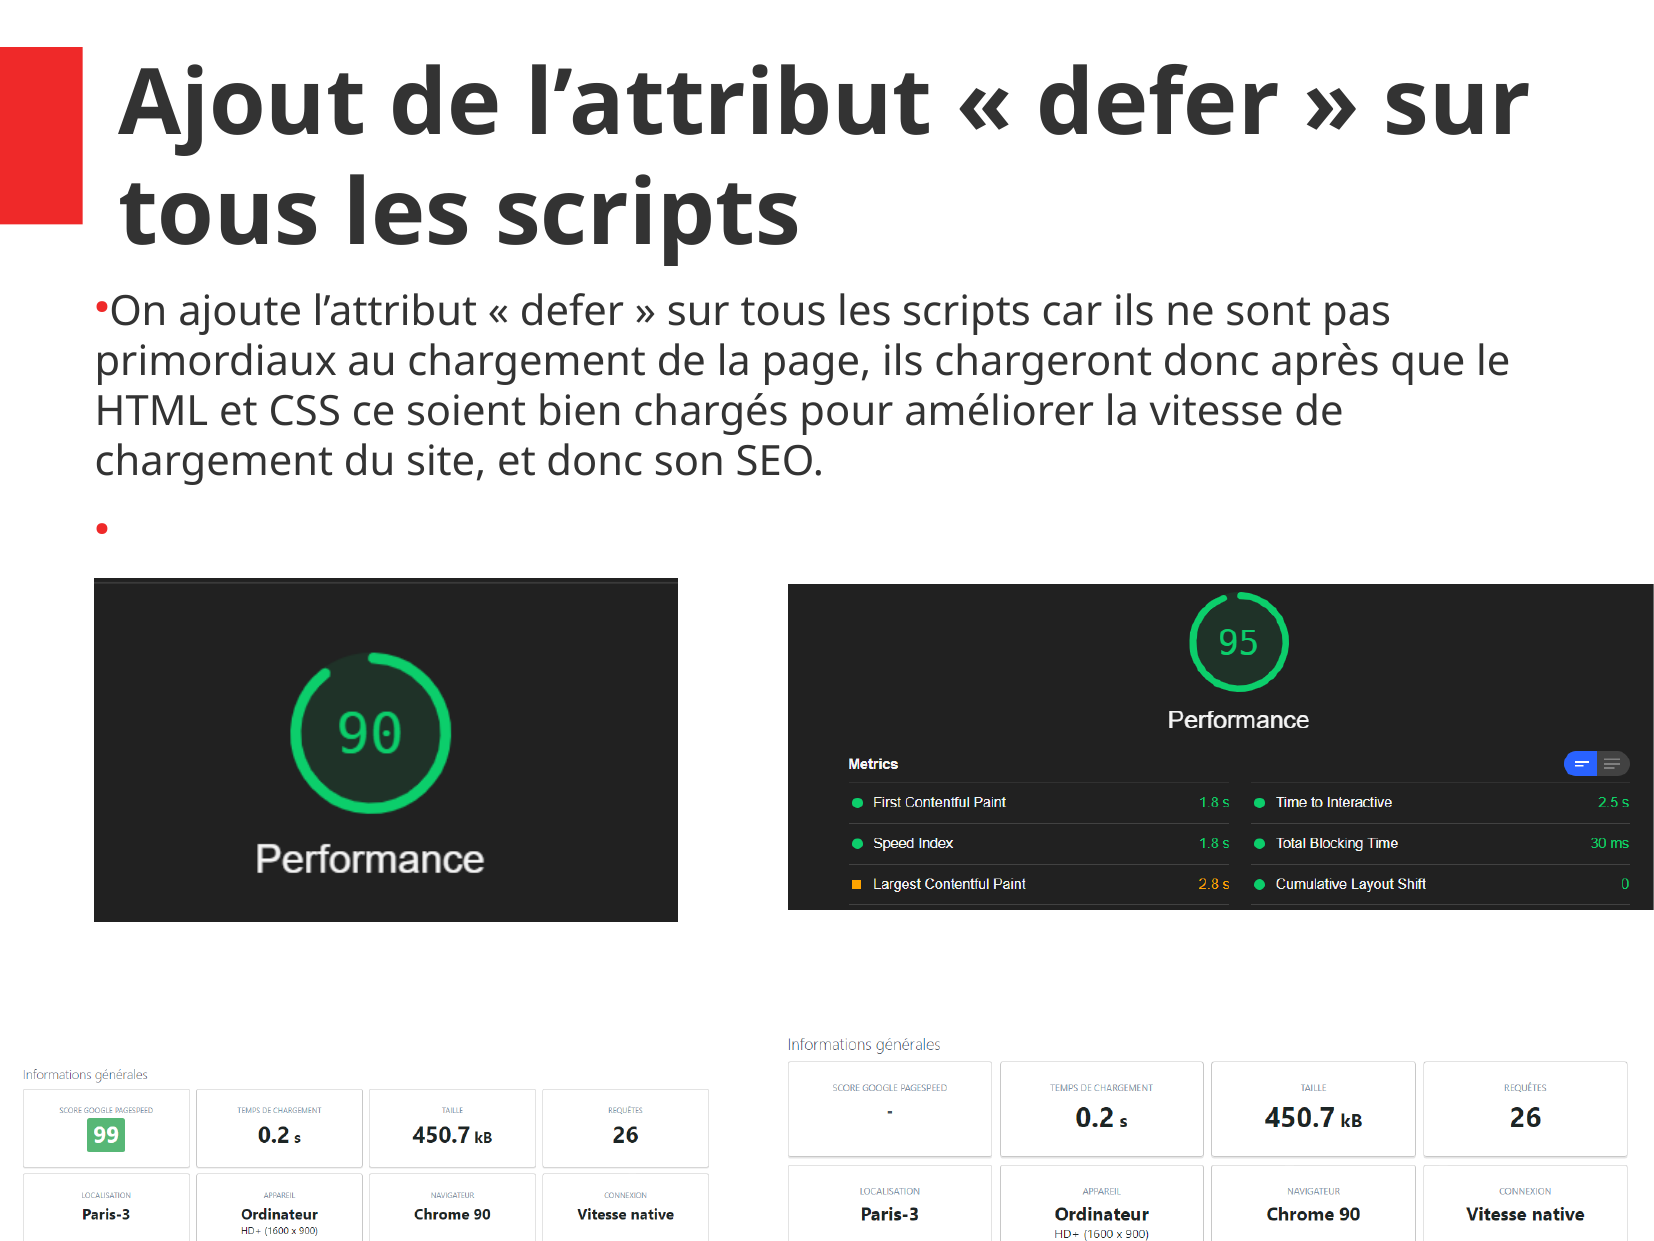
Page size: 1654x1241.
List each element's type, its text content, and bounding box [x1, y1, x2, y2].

picture [0, 1062, 733, 1241]
list On ajoute l’attribut « defer » sur tous les scripts car ils ne sont pas primordiaux au chargement de la page, ils chargeront donc après que le HTML et CSS ce soient bien chargés pour améliorer la vitesse de chargement du site, et donc son SEO. Avant Après [94, 283, 1512, 1003]
title Ajout de l’attribut « defer » sur tous les scripts [118, 27, 1571, 278]
picture [788, 584, 1654, 910]
picture [94, 578, 678, 922]
picture [759, 1032, 1654, 1241]
